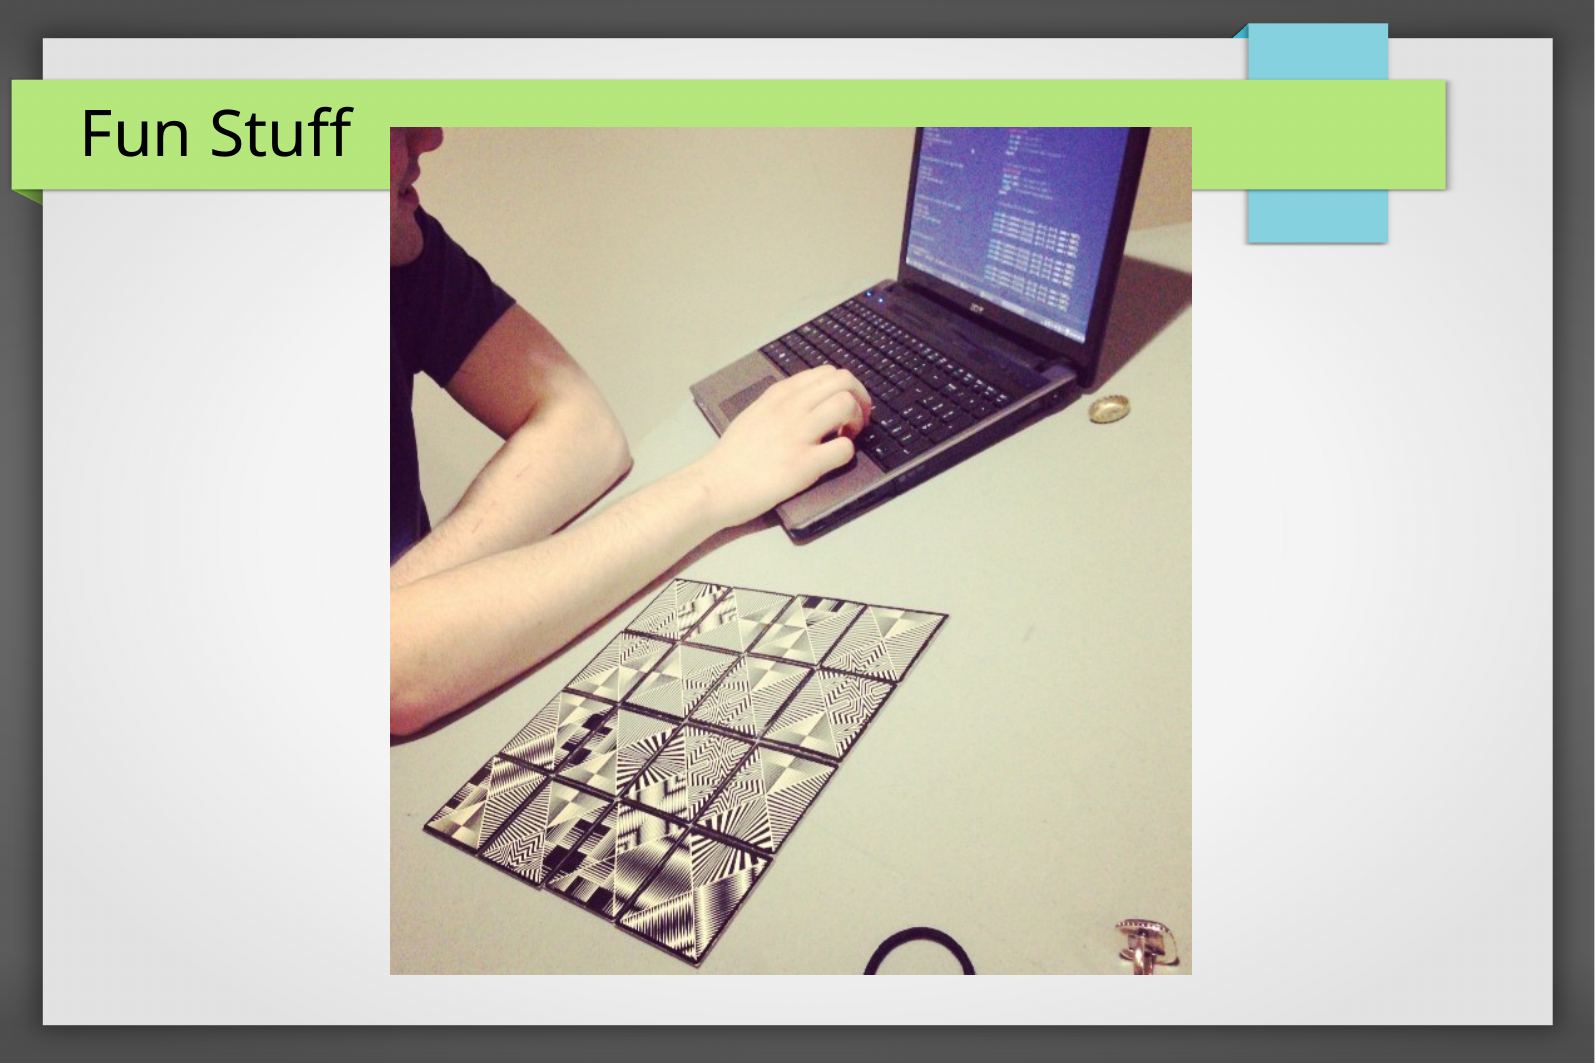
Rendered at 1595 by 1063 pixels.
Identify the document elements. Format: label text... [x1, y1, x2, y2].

picture [0, 0, 1595, 1063]
title Fun Stuff [79, 78, 1219, 185]
